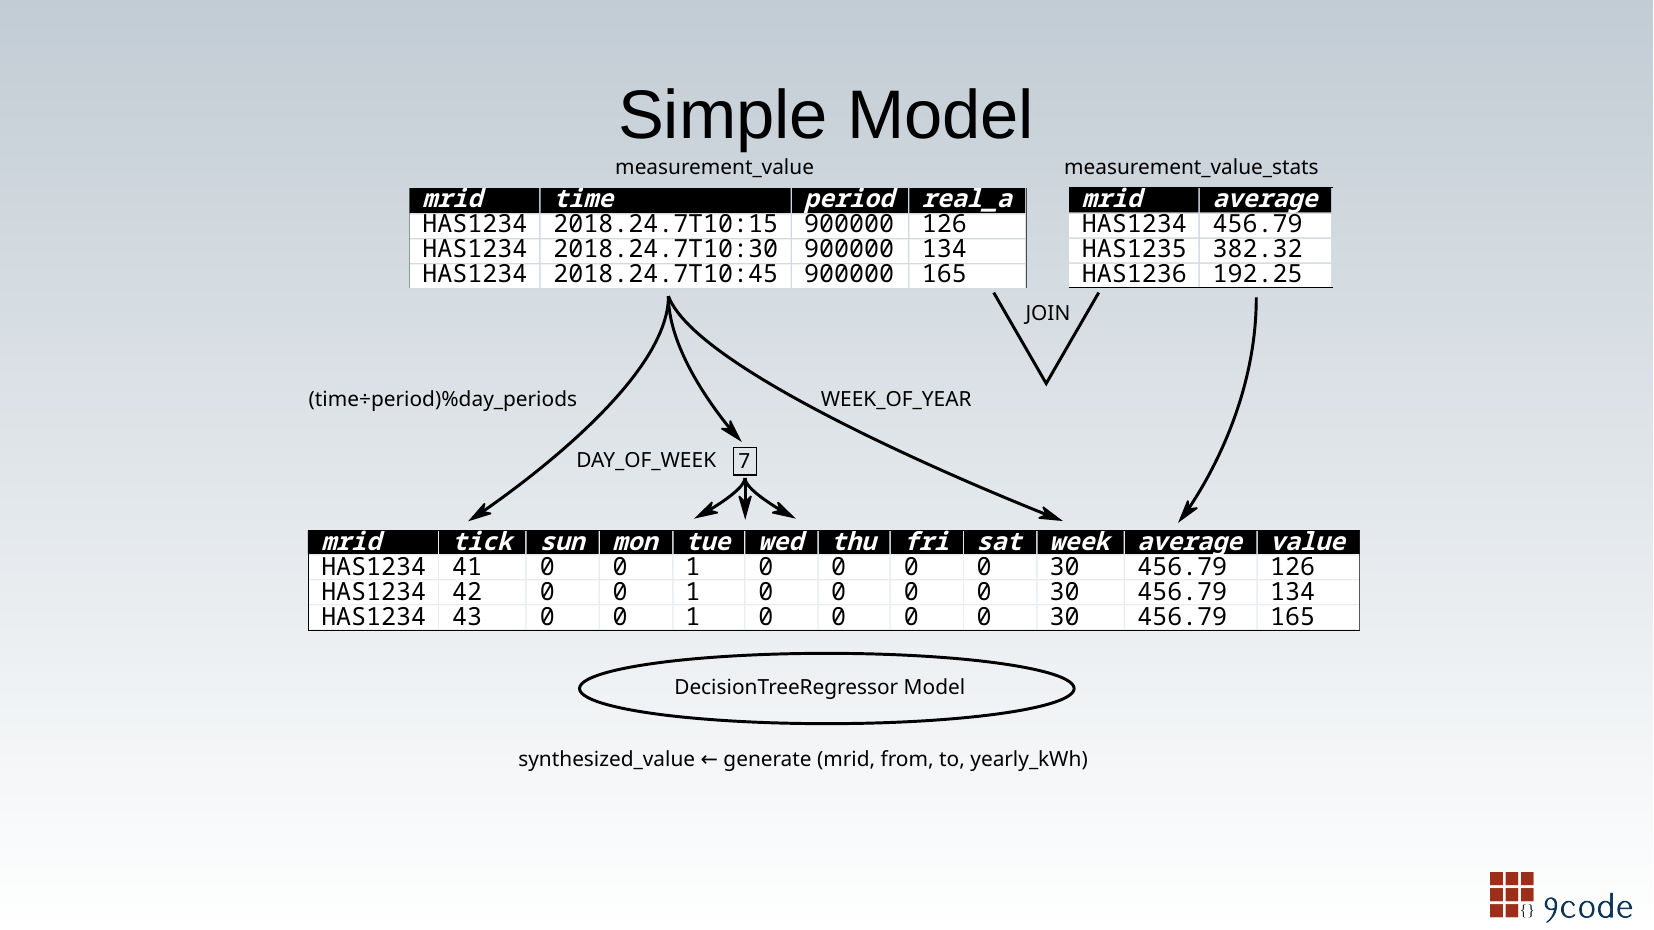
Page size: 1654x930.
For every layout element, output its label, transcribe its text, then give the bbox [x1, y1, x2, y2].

title Simple Model [82, 36, 1571, 193]
picture [294, 158, 1360, 772]
picture [1490, 872, 1641, 923]
